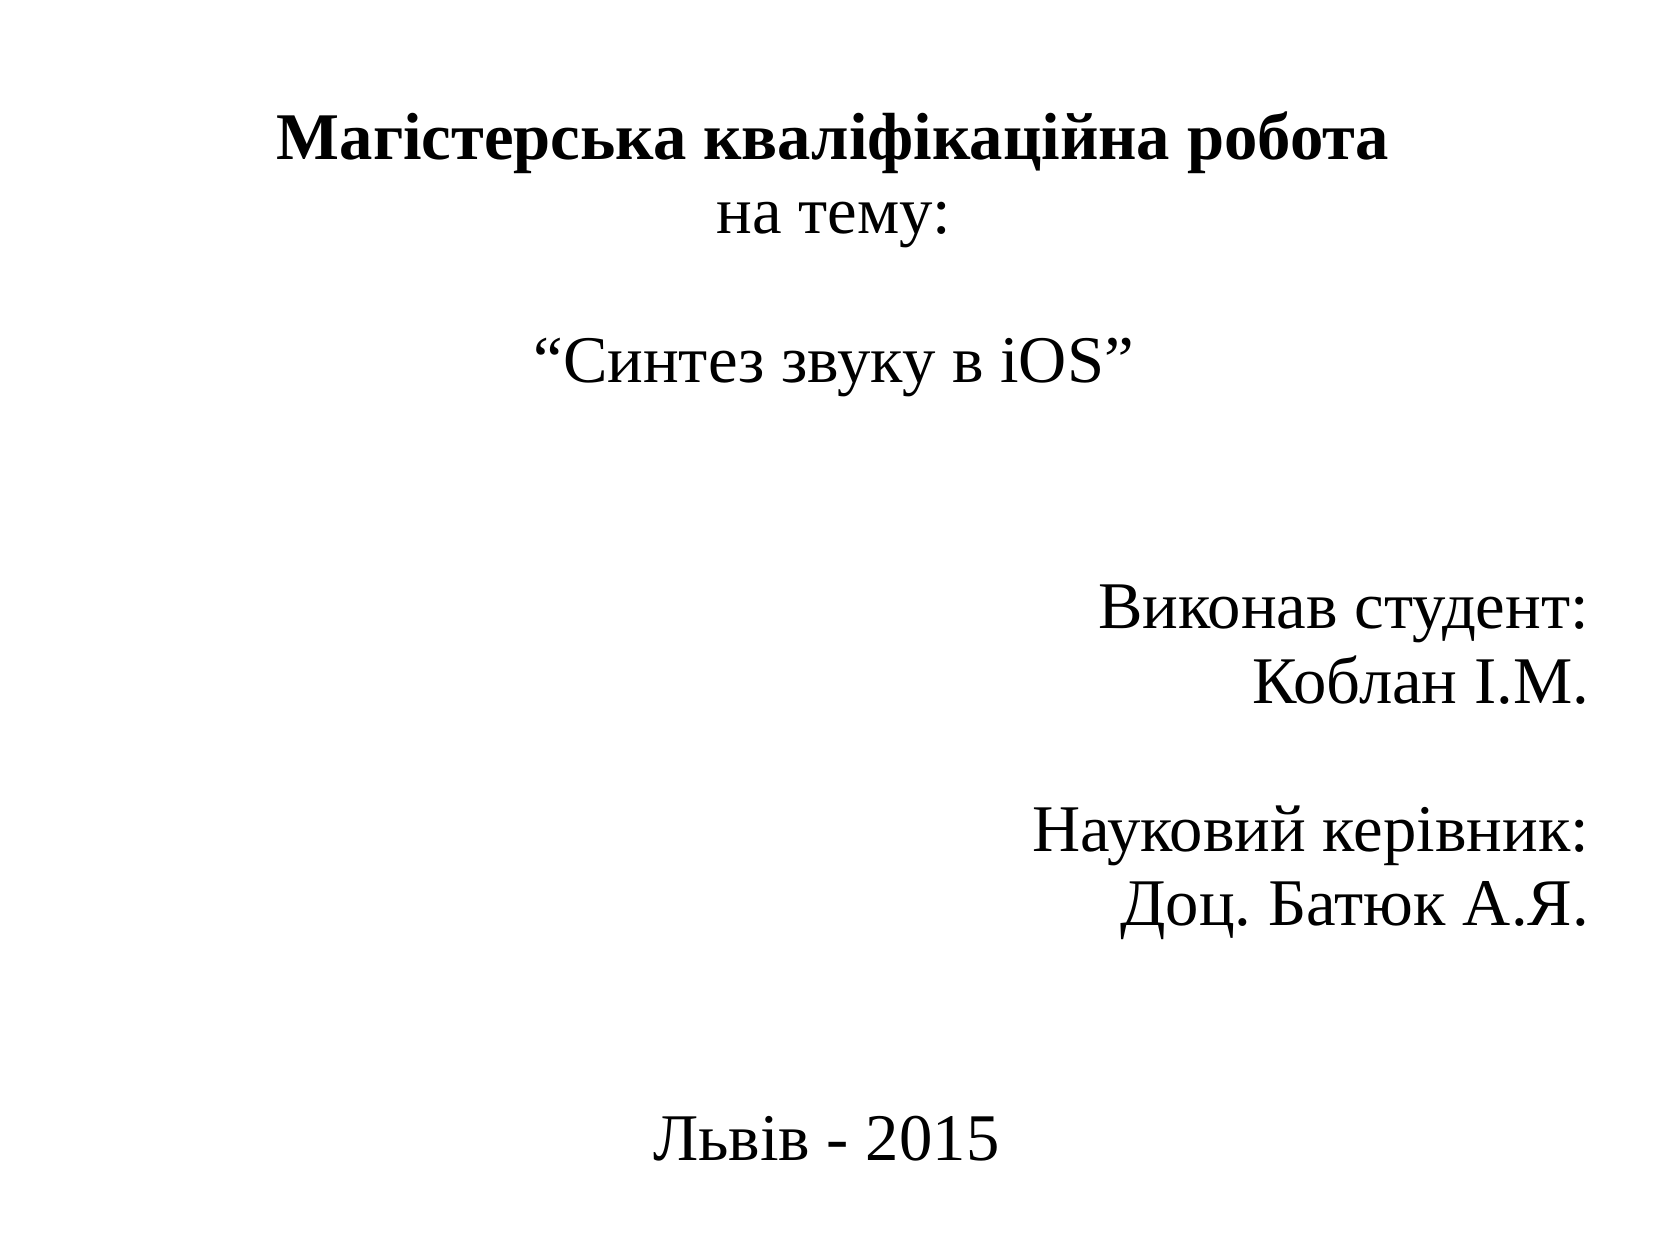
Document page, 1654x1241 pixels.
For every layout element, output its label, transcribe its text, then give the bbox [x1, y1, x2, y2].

text_box Виконав студент: Коблан І.М. Науковий керівник: Доц. Батюк А.Я. [149, 276, 1590, 1035]
text_box Львів - 2015 [0, 1035, 1653, 1240]
subtitle Магістерська кваліфікаційна робота на тему: “Синтез звуку в iOS” [149, 90, 1518, 276]
